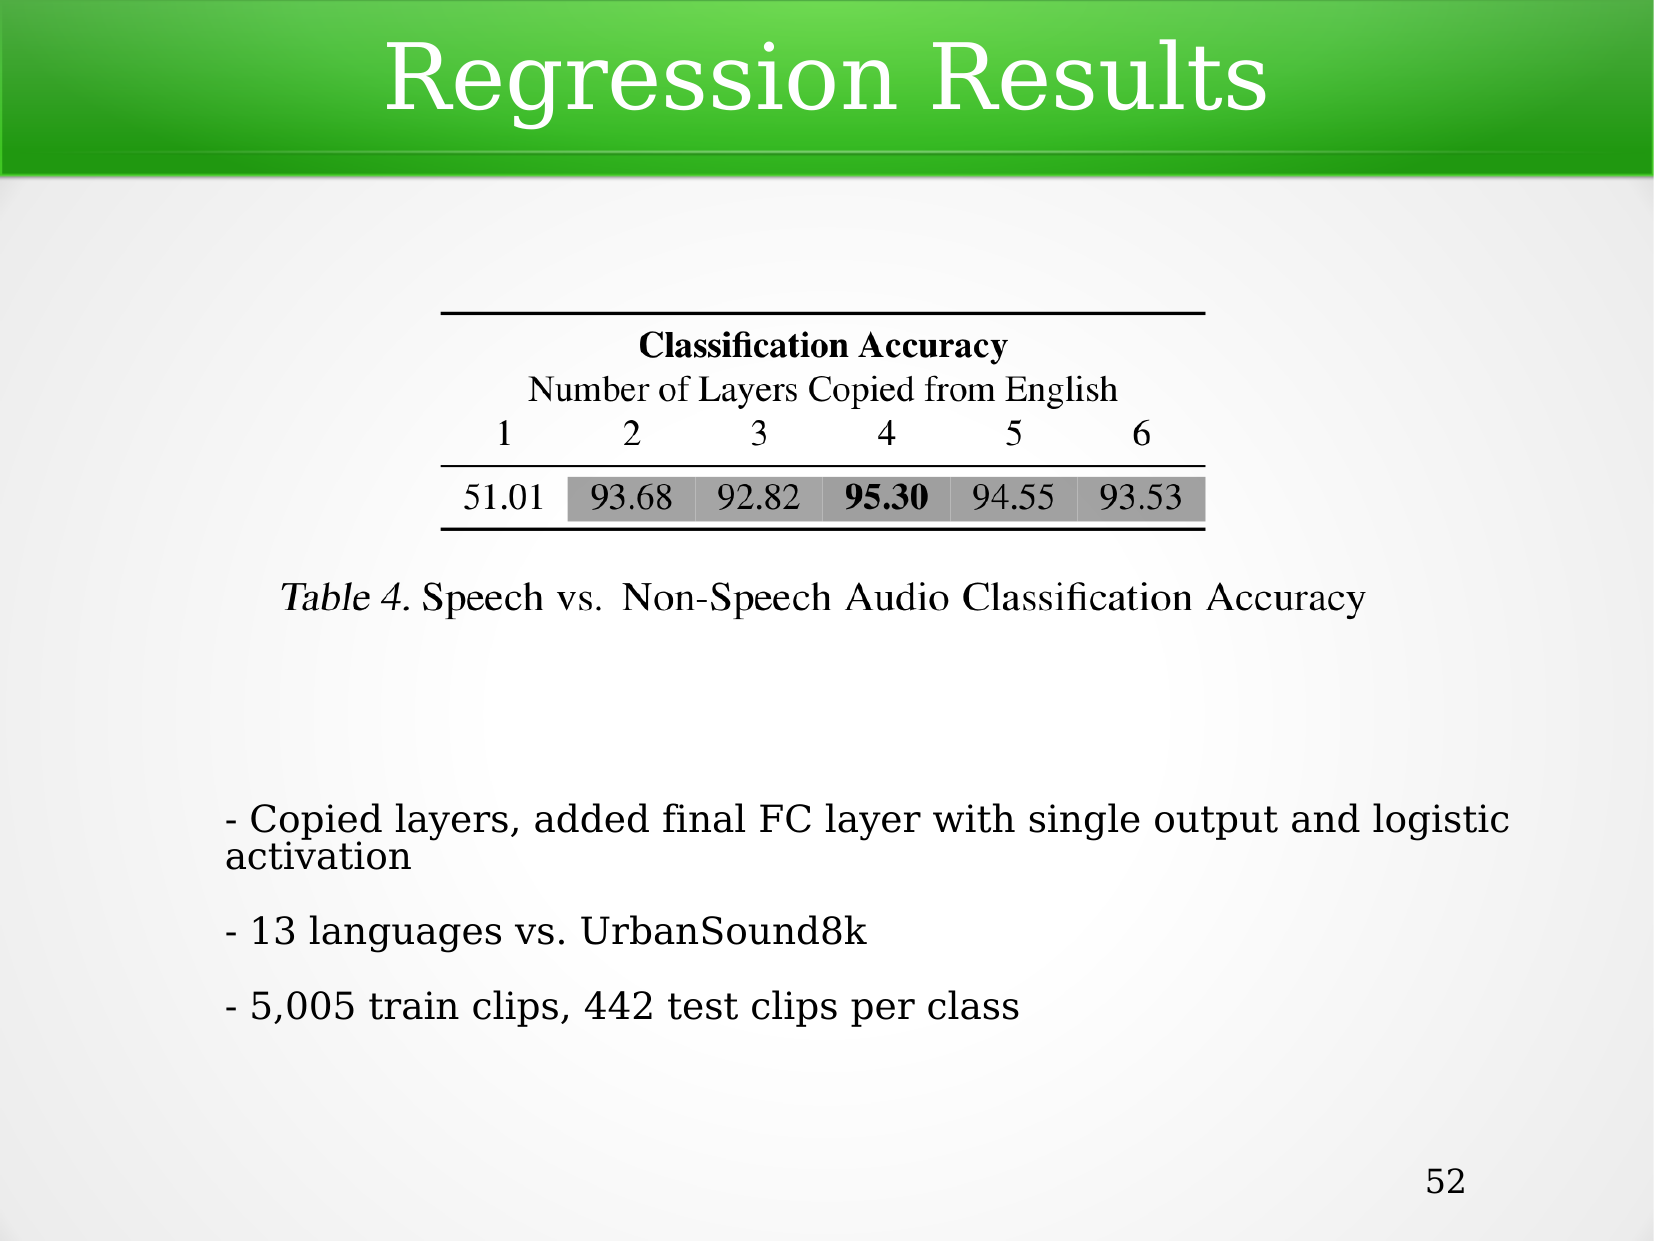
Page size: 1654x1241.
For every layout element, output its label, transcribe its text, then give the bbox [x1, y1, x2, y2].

title Regression Results [82, 11, 1571, 154]
text_box - Copied layers, added final FC layer with single output and logistic activation - 13 languages vs. UrbanSound8k - 5,005 train clips, 442 test clips per class [210, 795, 1591, 1110]
picture [0, 0, 1654, 1241]
